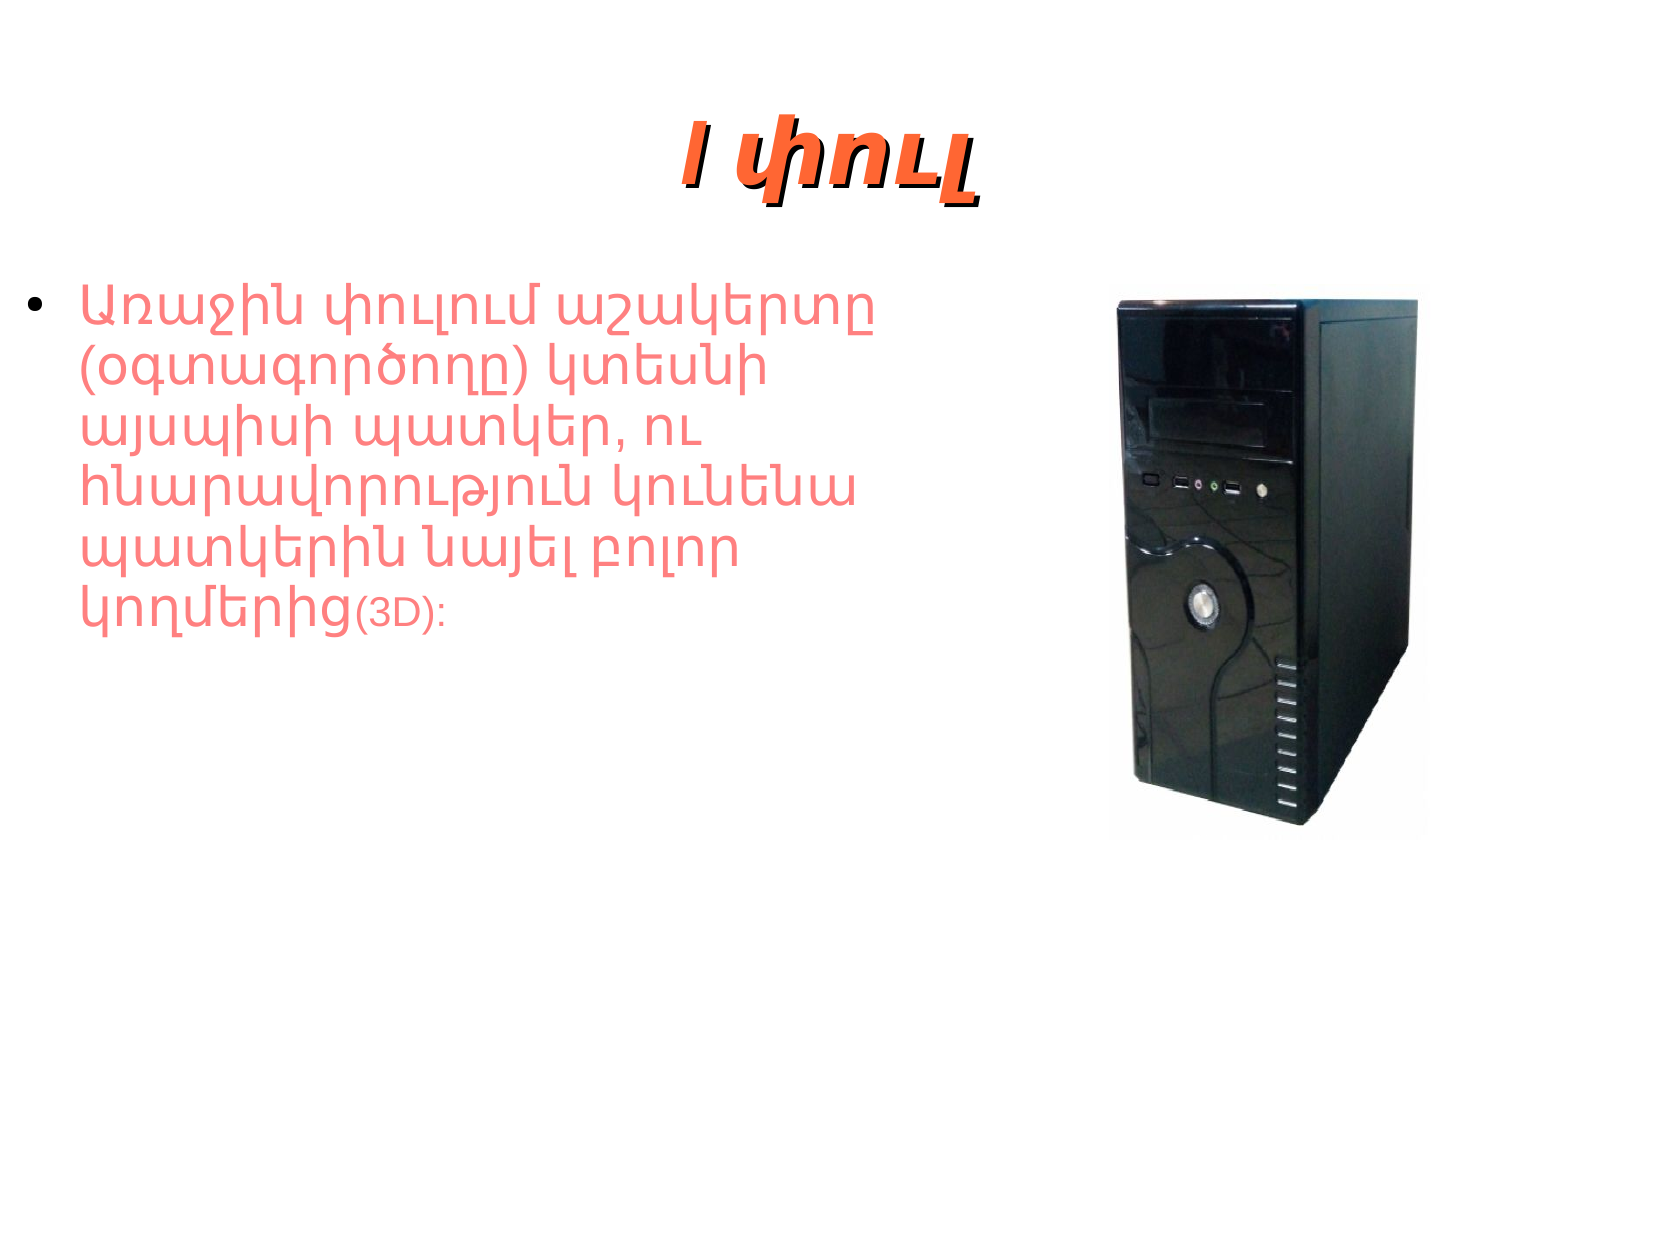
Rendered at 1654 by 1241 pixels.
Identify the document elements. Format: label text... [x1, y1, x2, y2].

title I փուլ [82, 49, 1571, 257]
picture [885, 284, 1653, 841]
list Առաջին փուլում աշակերտը (օգտագործողը) կտեսնի այսպիսի պատկեր, ու հնարավորություն կունենա պատկերին նայել բոլոր կողմերից(3D): [7, 275, 946, 1051]
